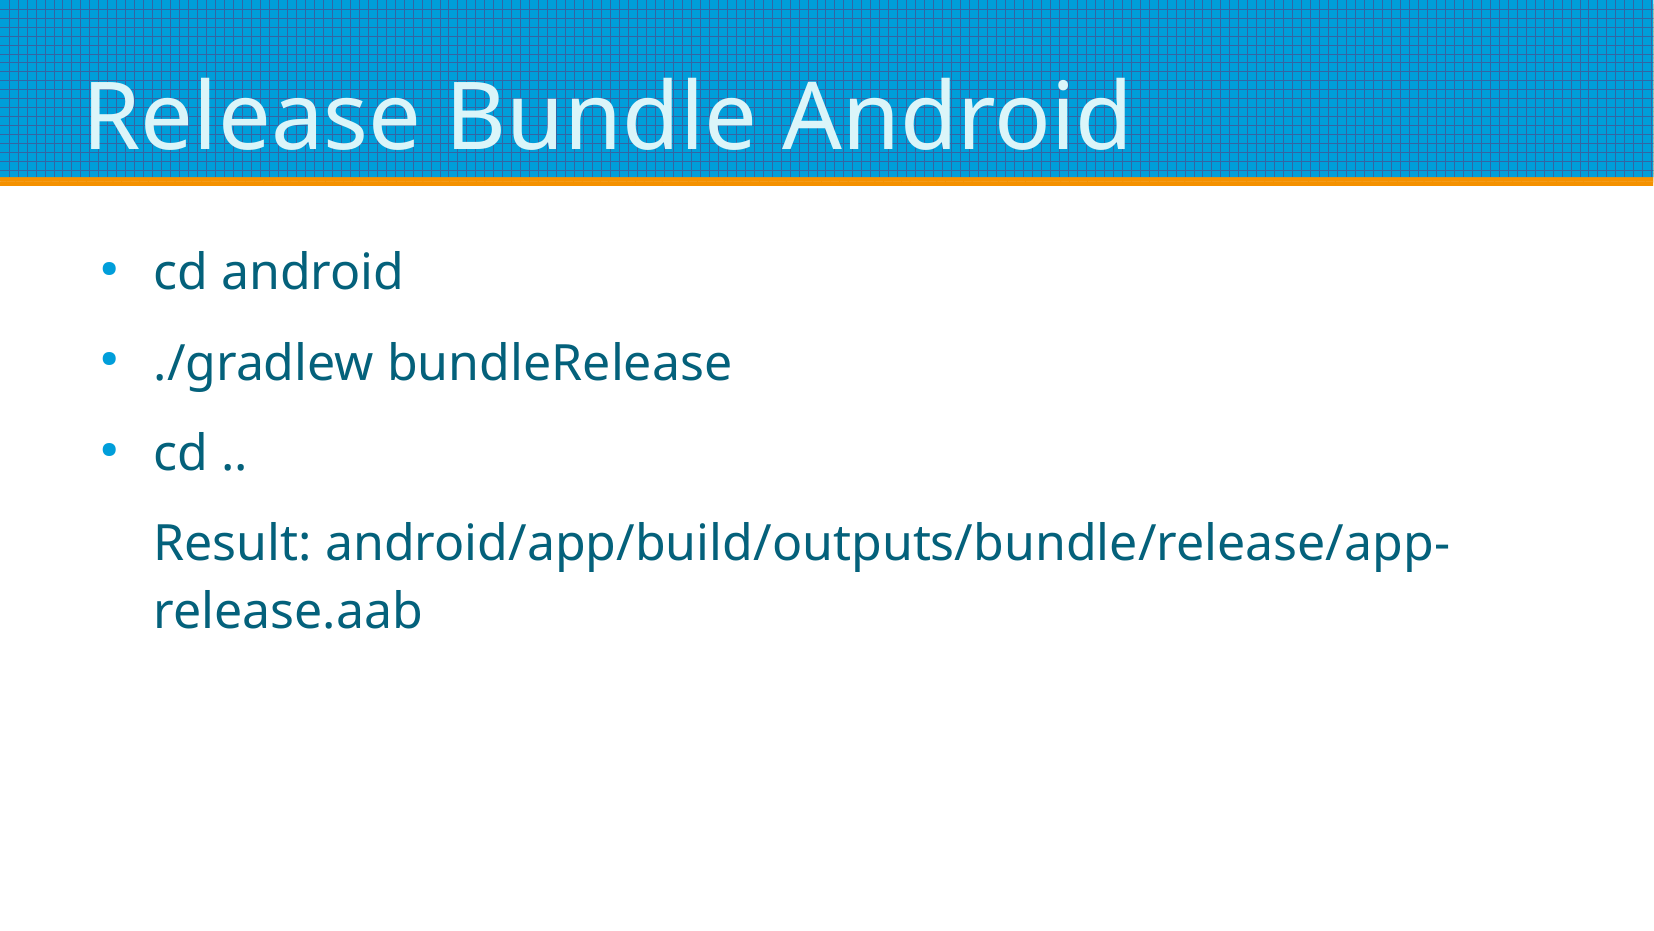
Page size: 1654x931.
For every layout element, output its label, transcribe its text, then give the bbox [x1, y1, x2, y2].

title Release Bundle Android [82, 14, 1571, 178]
list cd android ./gradlew bundleRelease cd .. Result: android/app/build/outputs/bundle/release/app-release.aab [82, 236, 1571, 813]
